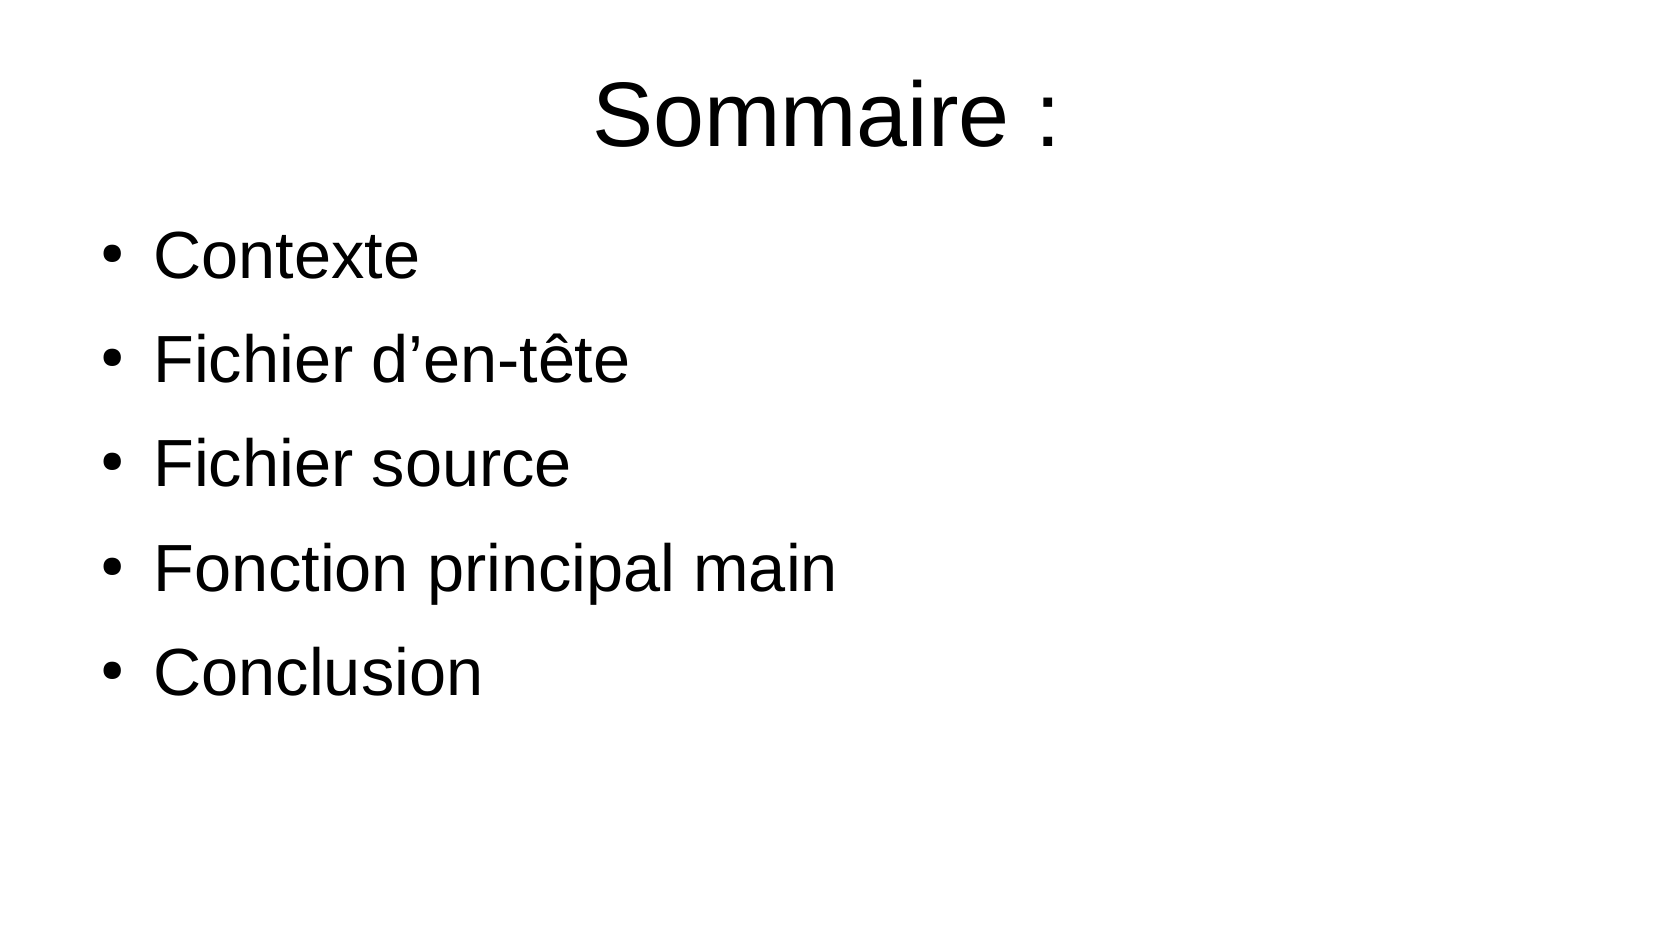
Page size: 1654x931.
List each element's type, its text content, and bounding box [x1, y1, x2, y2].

title Sommaire : [82, 37, 1571, 193]
list Contexte Fichier d’en-tête Fichier source Fonction principal main Conclusion [82, 217, 1571, 758]
